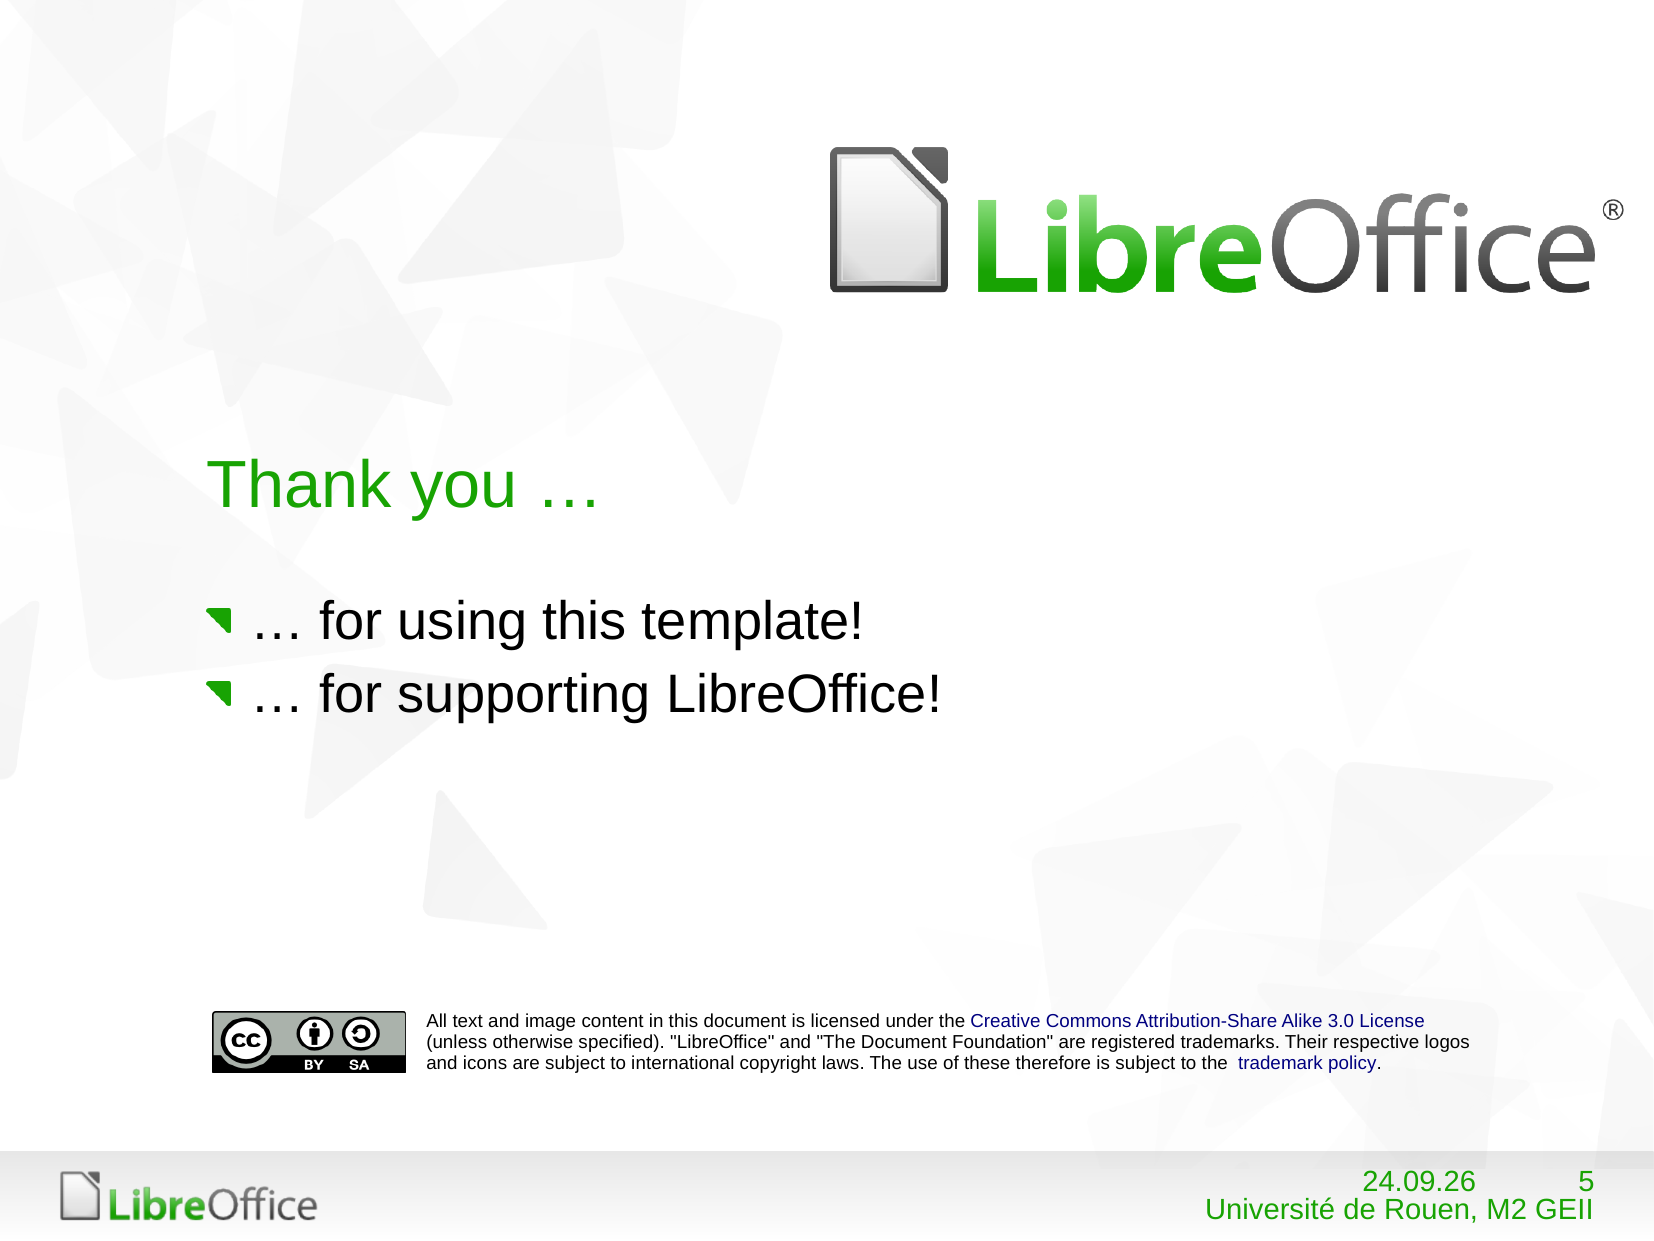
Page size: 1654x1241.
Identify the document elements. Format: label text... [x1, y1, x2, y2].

list … for using this template! … for supporting LibreOffice! [206, 590, 1477, 945]
title Thank you … [206, 395, 1477, 573]
picture [915, 548, 1654, 1169]
picture [212, 1011, 406, 1073]
picture [0, 0, 1654, 930]
picture [41, 1152, 337, 1240]
